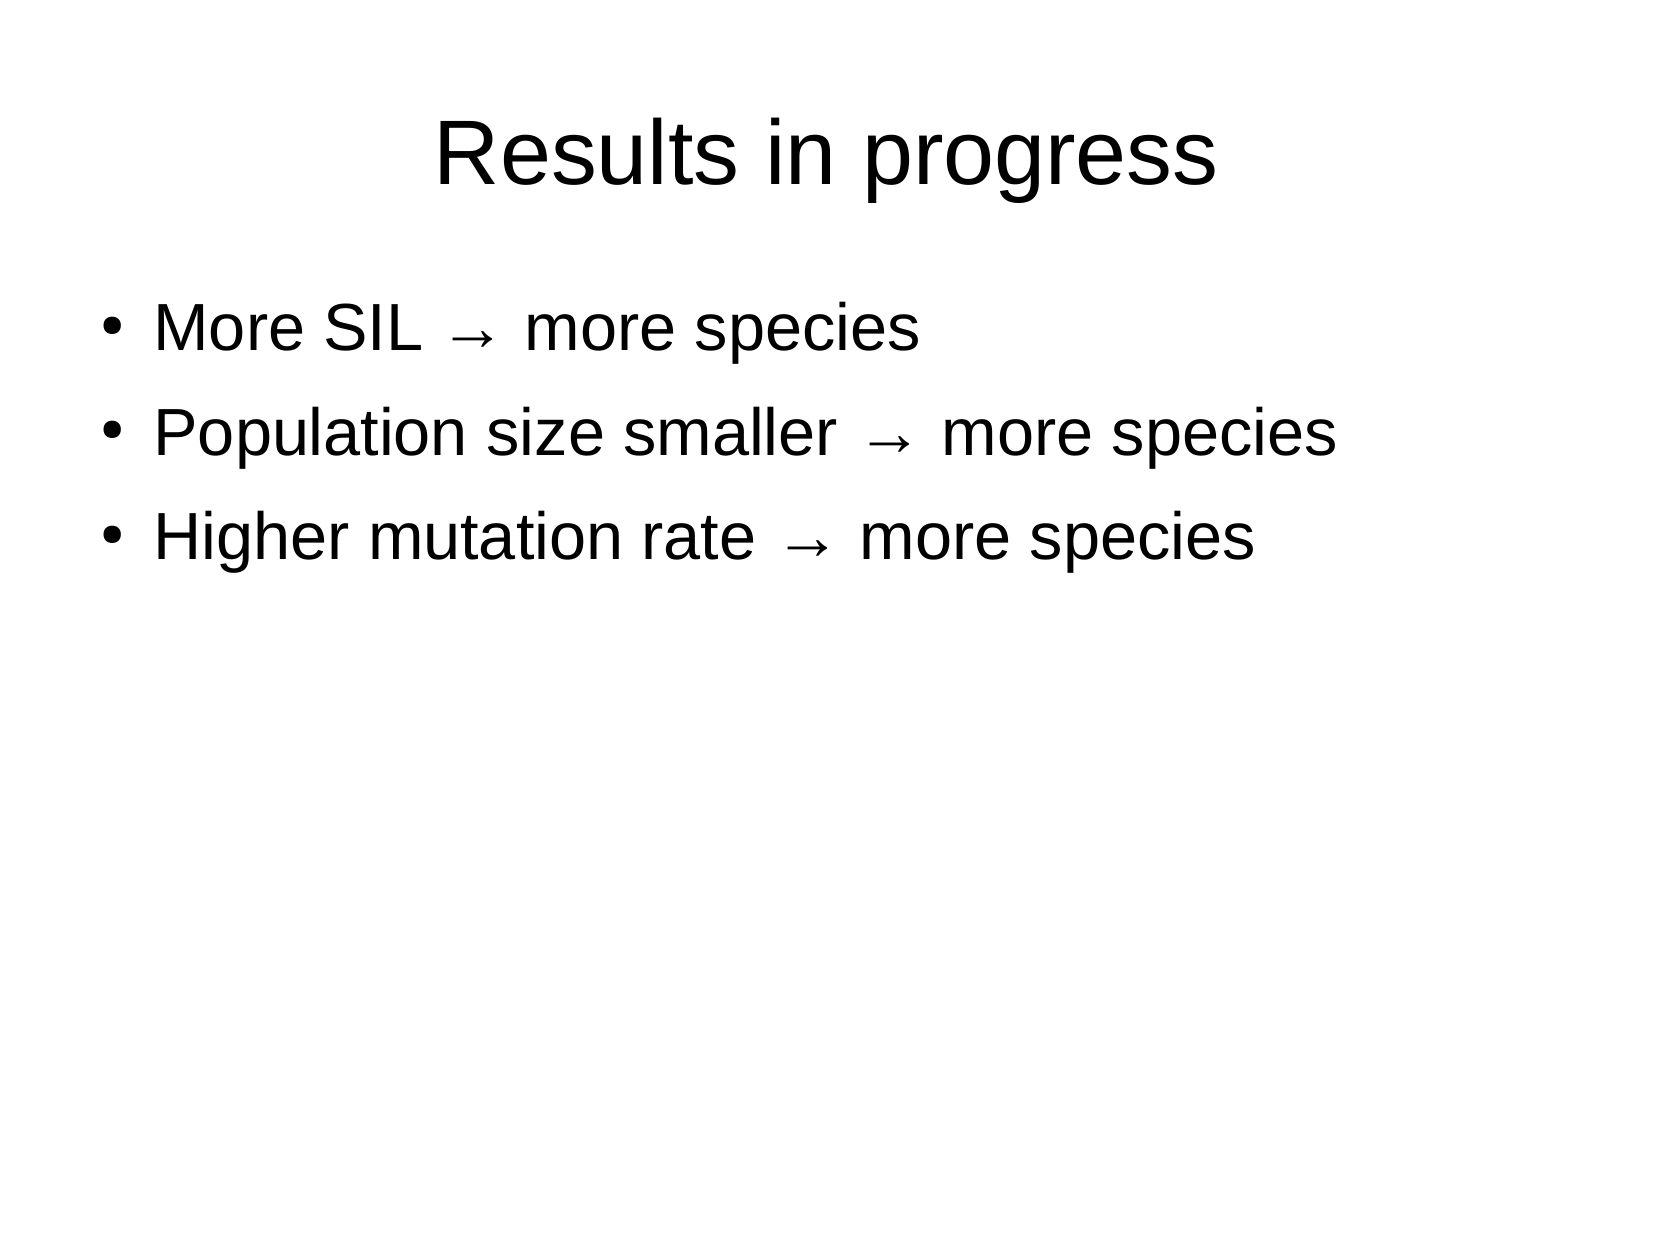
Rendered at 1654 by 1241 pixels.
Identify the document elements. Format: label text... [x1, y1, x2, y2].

title Results in progress [82, 49, 1571, 257]
list More SIL → more species Population size smaller → more species Higher mutation rate → more species [82, 290, 1571, 1010]
